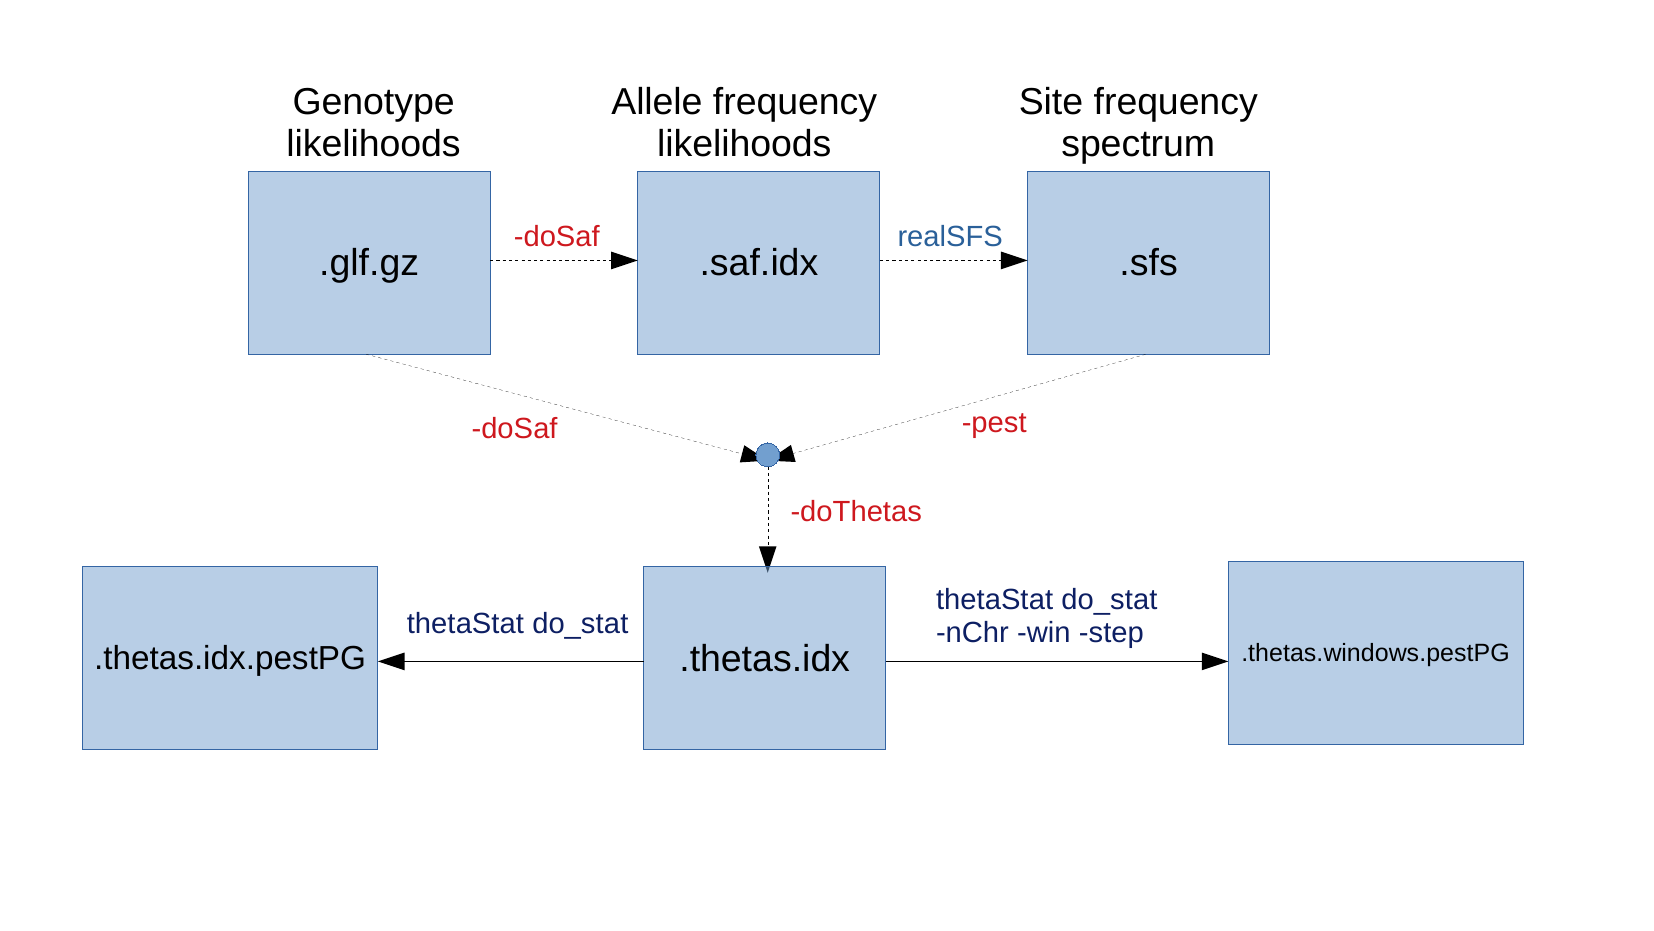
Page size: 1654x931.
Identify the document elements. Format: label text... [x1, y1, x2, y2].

text_box [755, 442, 780, 467]
text_box -doThetas [775, 454, 938, 536]
text_box thetaStat do_stat [392, 566, 644, 648]
text_box .thetas.idx.pestPG [82, 566, 378, 750]
text_box .sfs [1027, 214, 1270, 355]
text_box .thetas.windows.pestPG [1228, 561, 1524, 745]
text_box realSFS [882, 179, 1018, 260]
text_box -pest [947, 366, 1063, 447]
text_box .glf.gz [248, 171, 491, 355]
text_box -doSaf [456, 372, 573, 453]
text_box Allele frequency likelihoods [596, 73, 916, 214]
text_box .saf.idx [637, 214, 880, 355]
text_box Site frequency spectrum [1003, 73, 1294, 214]
text_box -doSaf [498, 179, 615, 260]
text_box thetaStat do_stat -nChr -win -step [921, 543, 1173, 657]
text_box .thetas.idx [643, 566, 886, 750]
text_box Genotype likelihoods [271, 72, 479, 195]
